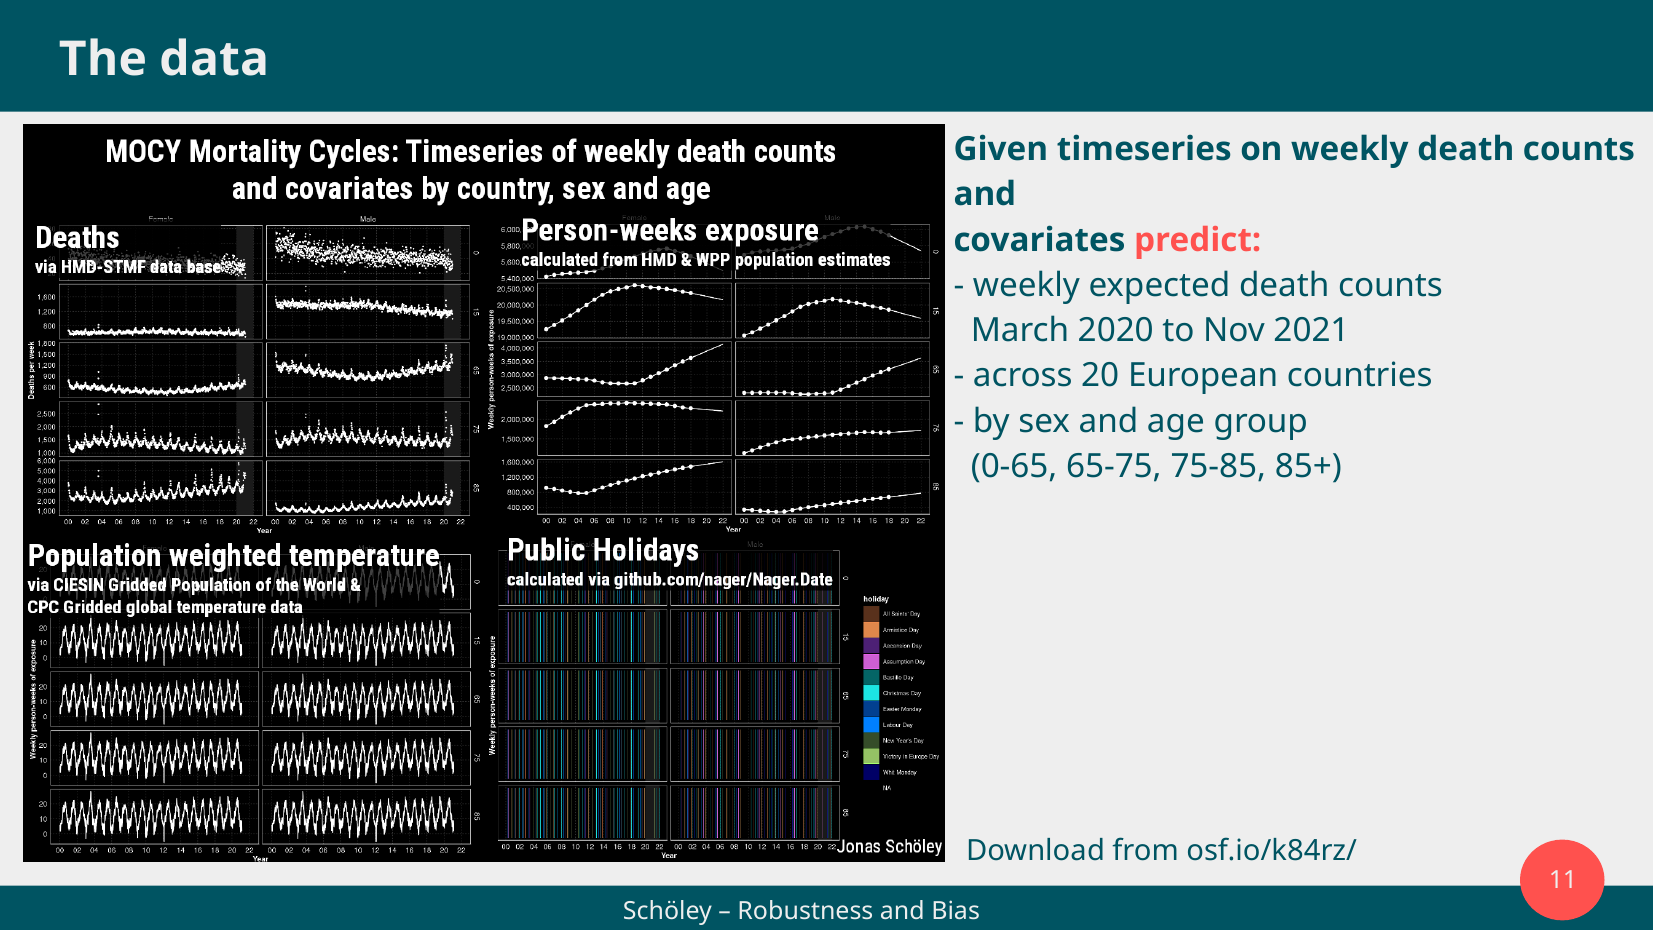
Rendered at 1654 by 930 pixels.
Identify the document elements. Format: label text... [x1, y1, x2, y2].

picture [23, 124, 945, 862]
text_box Given timeseries on weekly death counts and covariates predict: - weekly expected death counts March 2020 to Nov 2021 - across 20 European countries - by sex and age group (0-65, 65-75, 75-85, 85+) [938, 117, 1653, 439]
text_box Download from osf.io/k84rz/ [951, 821, 1405, 876]
title The data [58, 0, 1594, 117]
